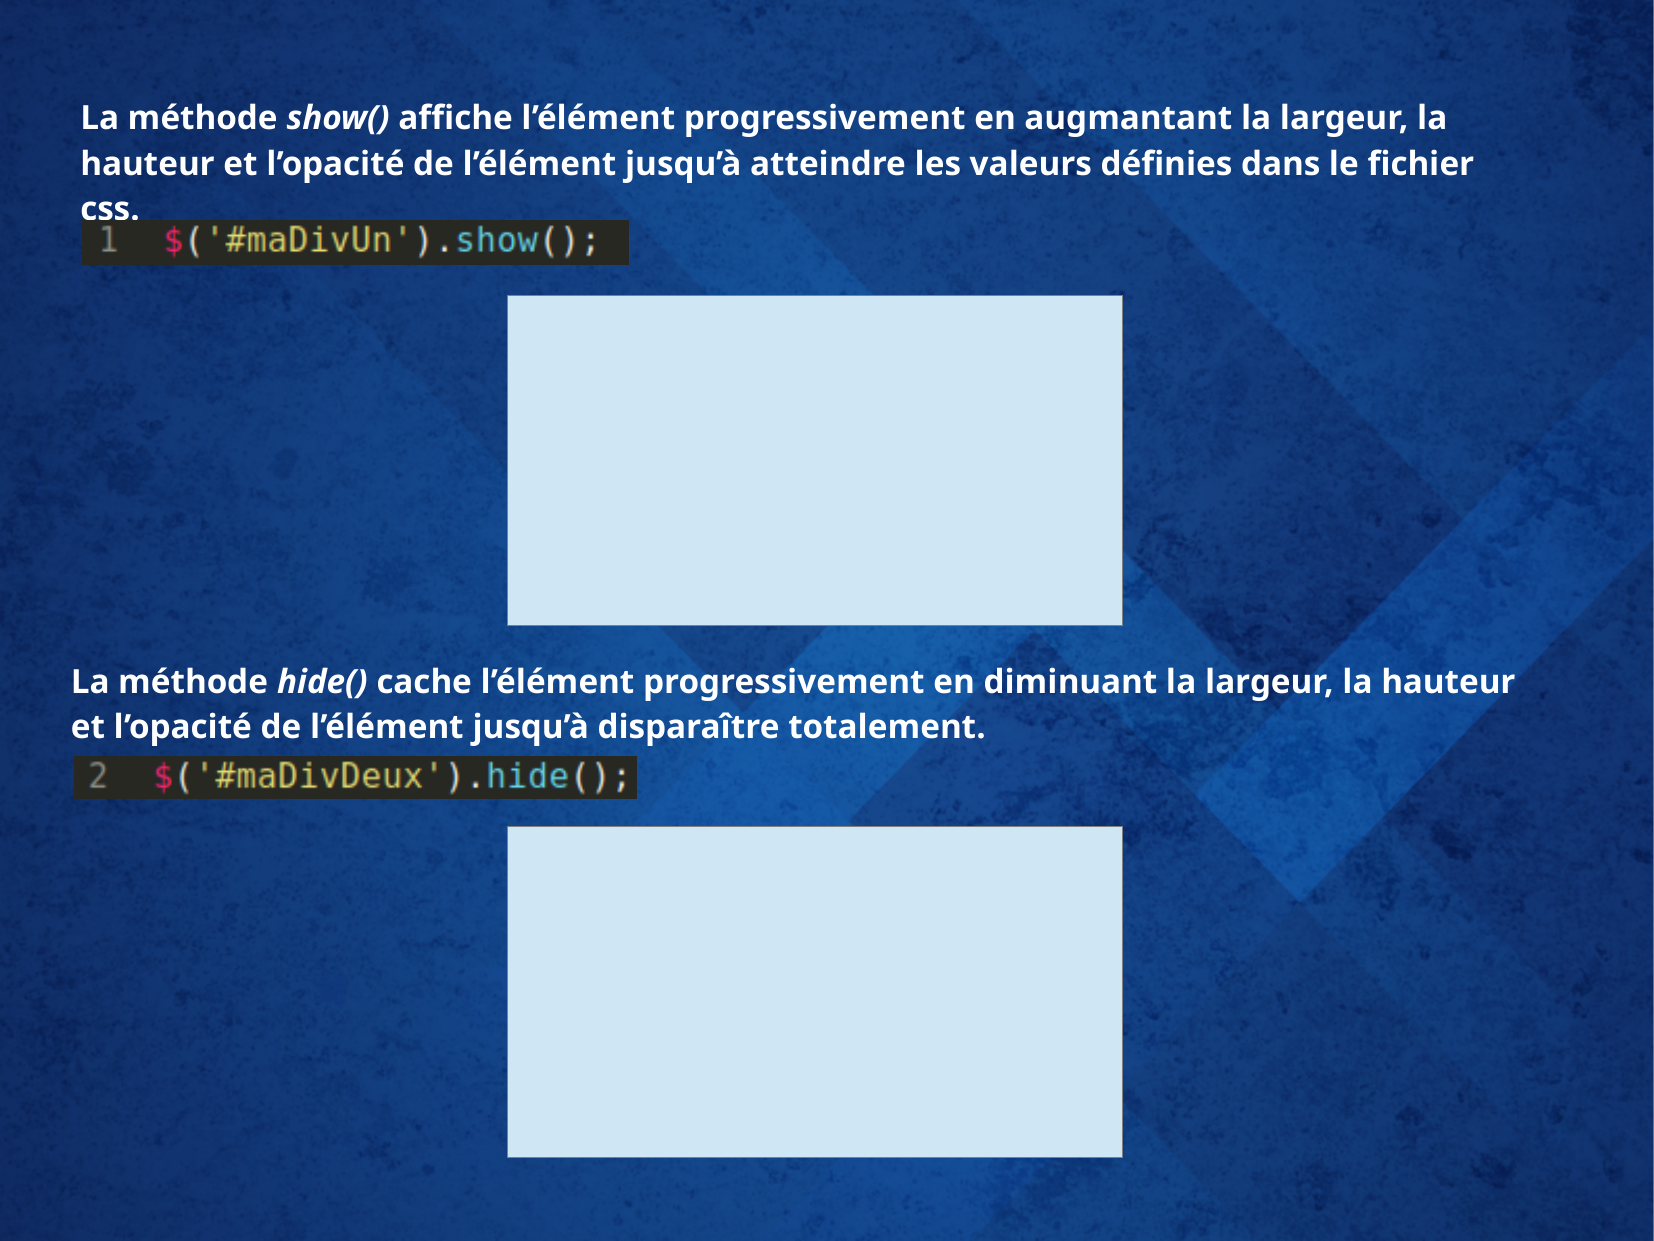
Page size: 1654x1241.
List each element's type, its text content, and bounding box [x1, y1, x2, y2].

text_box [507, 826, 1123, 1158]
picture [0, 0, 1654, 1241]
text_box [507, 295, 1123, 626]
text_box La méthode show() affiche l’élément progressivement en augmantant la largeur, la hauteur et l’opacité de l’élément jusqu’à atteindre les valeurs définies dans le fichier css. [80, 94, 1536, 211]
text_box La méthode hide() cache l’élément progressivement en diminuant la largeur, la hauteur et l’opacité de l’élément jusqu’à disparaître totalement. [70, 657, 1526, 768]
